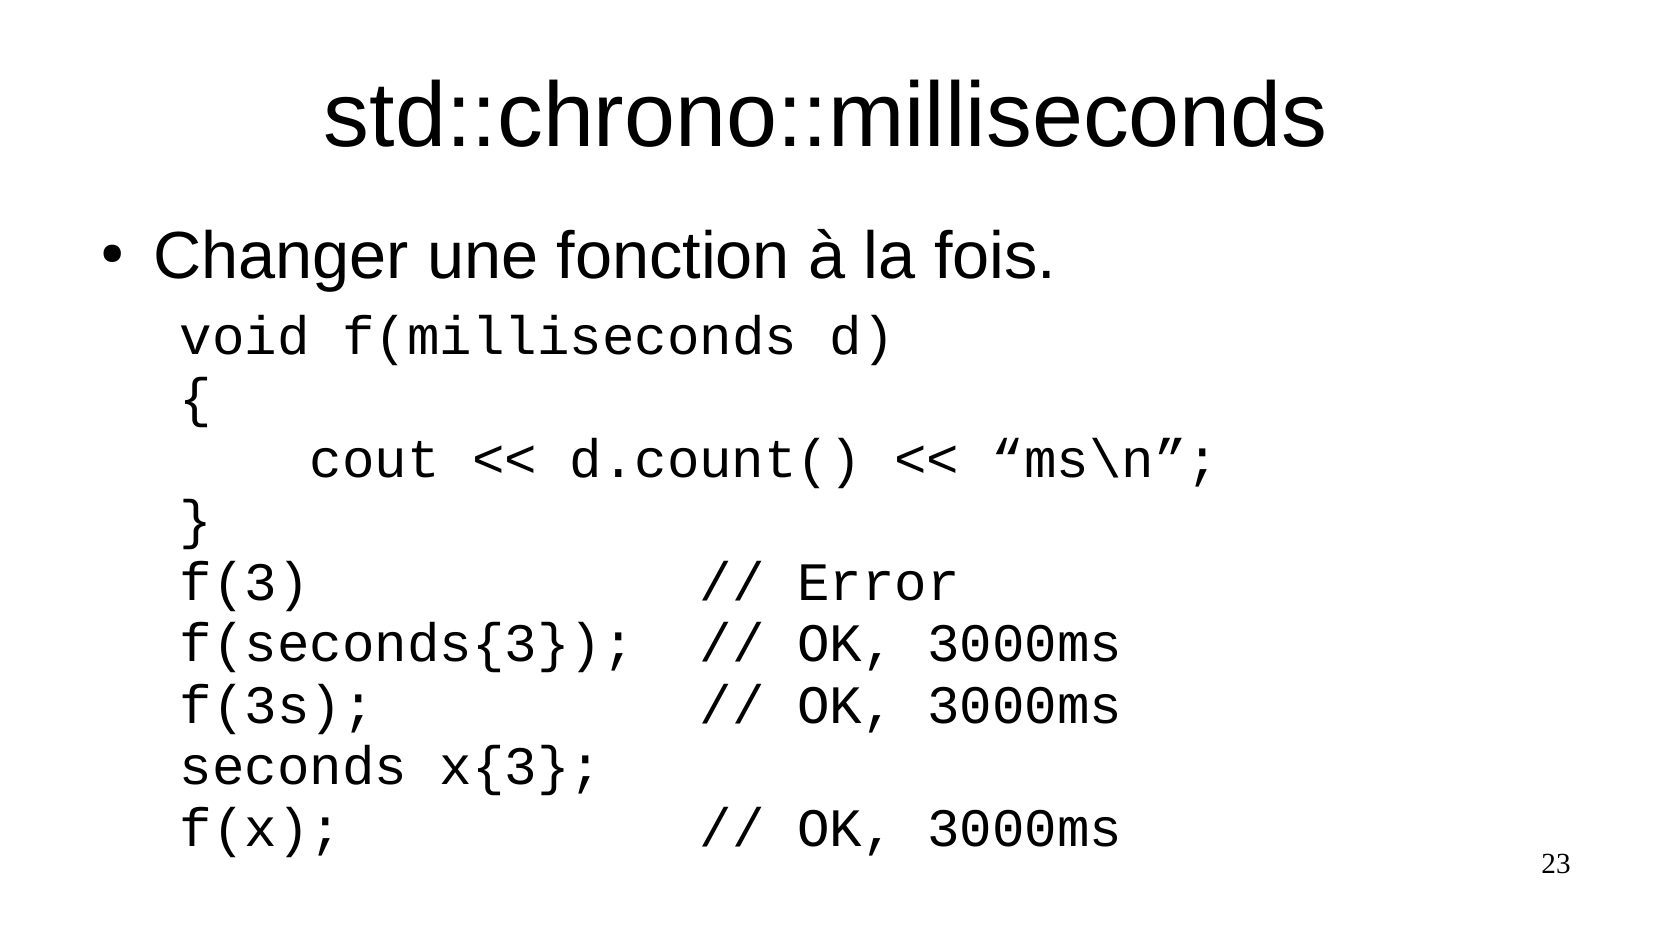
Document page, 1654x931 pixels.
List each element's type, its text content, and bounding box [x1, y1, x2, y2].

title std::chrono::milliseconds [82, 37, 1571, 193]
list Changer une fonction à la fois. [82, 217, 1571, 758]
text_box void f(milliseconds d) { cout << d.count() << “ms\n”; } f(3) // Error f(seconds{3}); // OK, 3000ms f(3s); // OK, 3000ms seconds x{3}; f(x); // OK, 3000ms [165, 301, 1441, 871]
